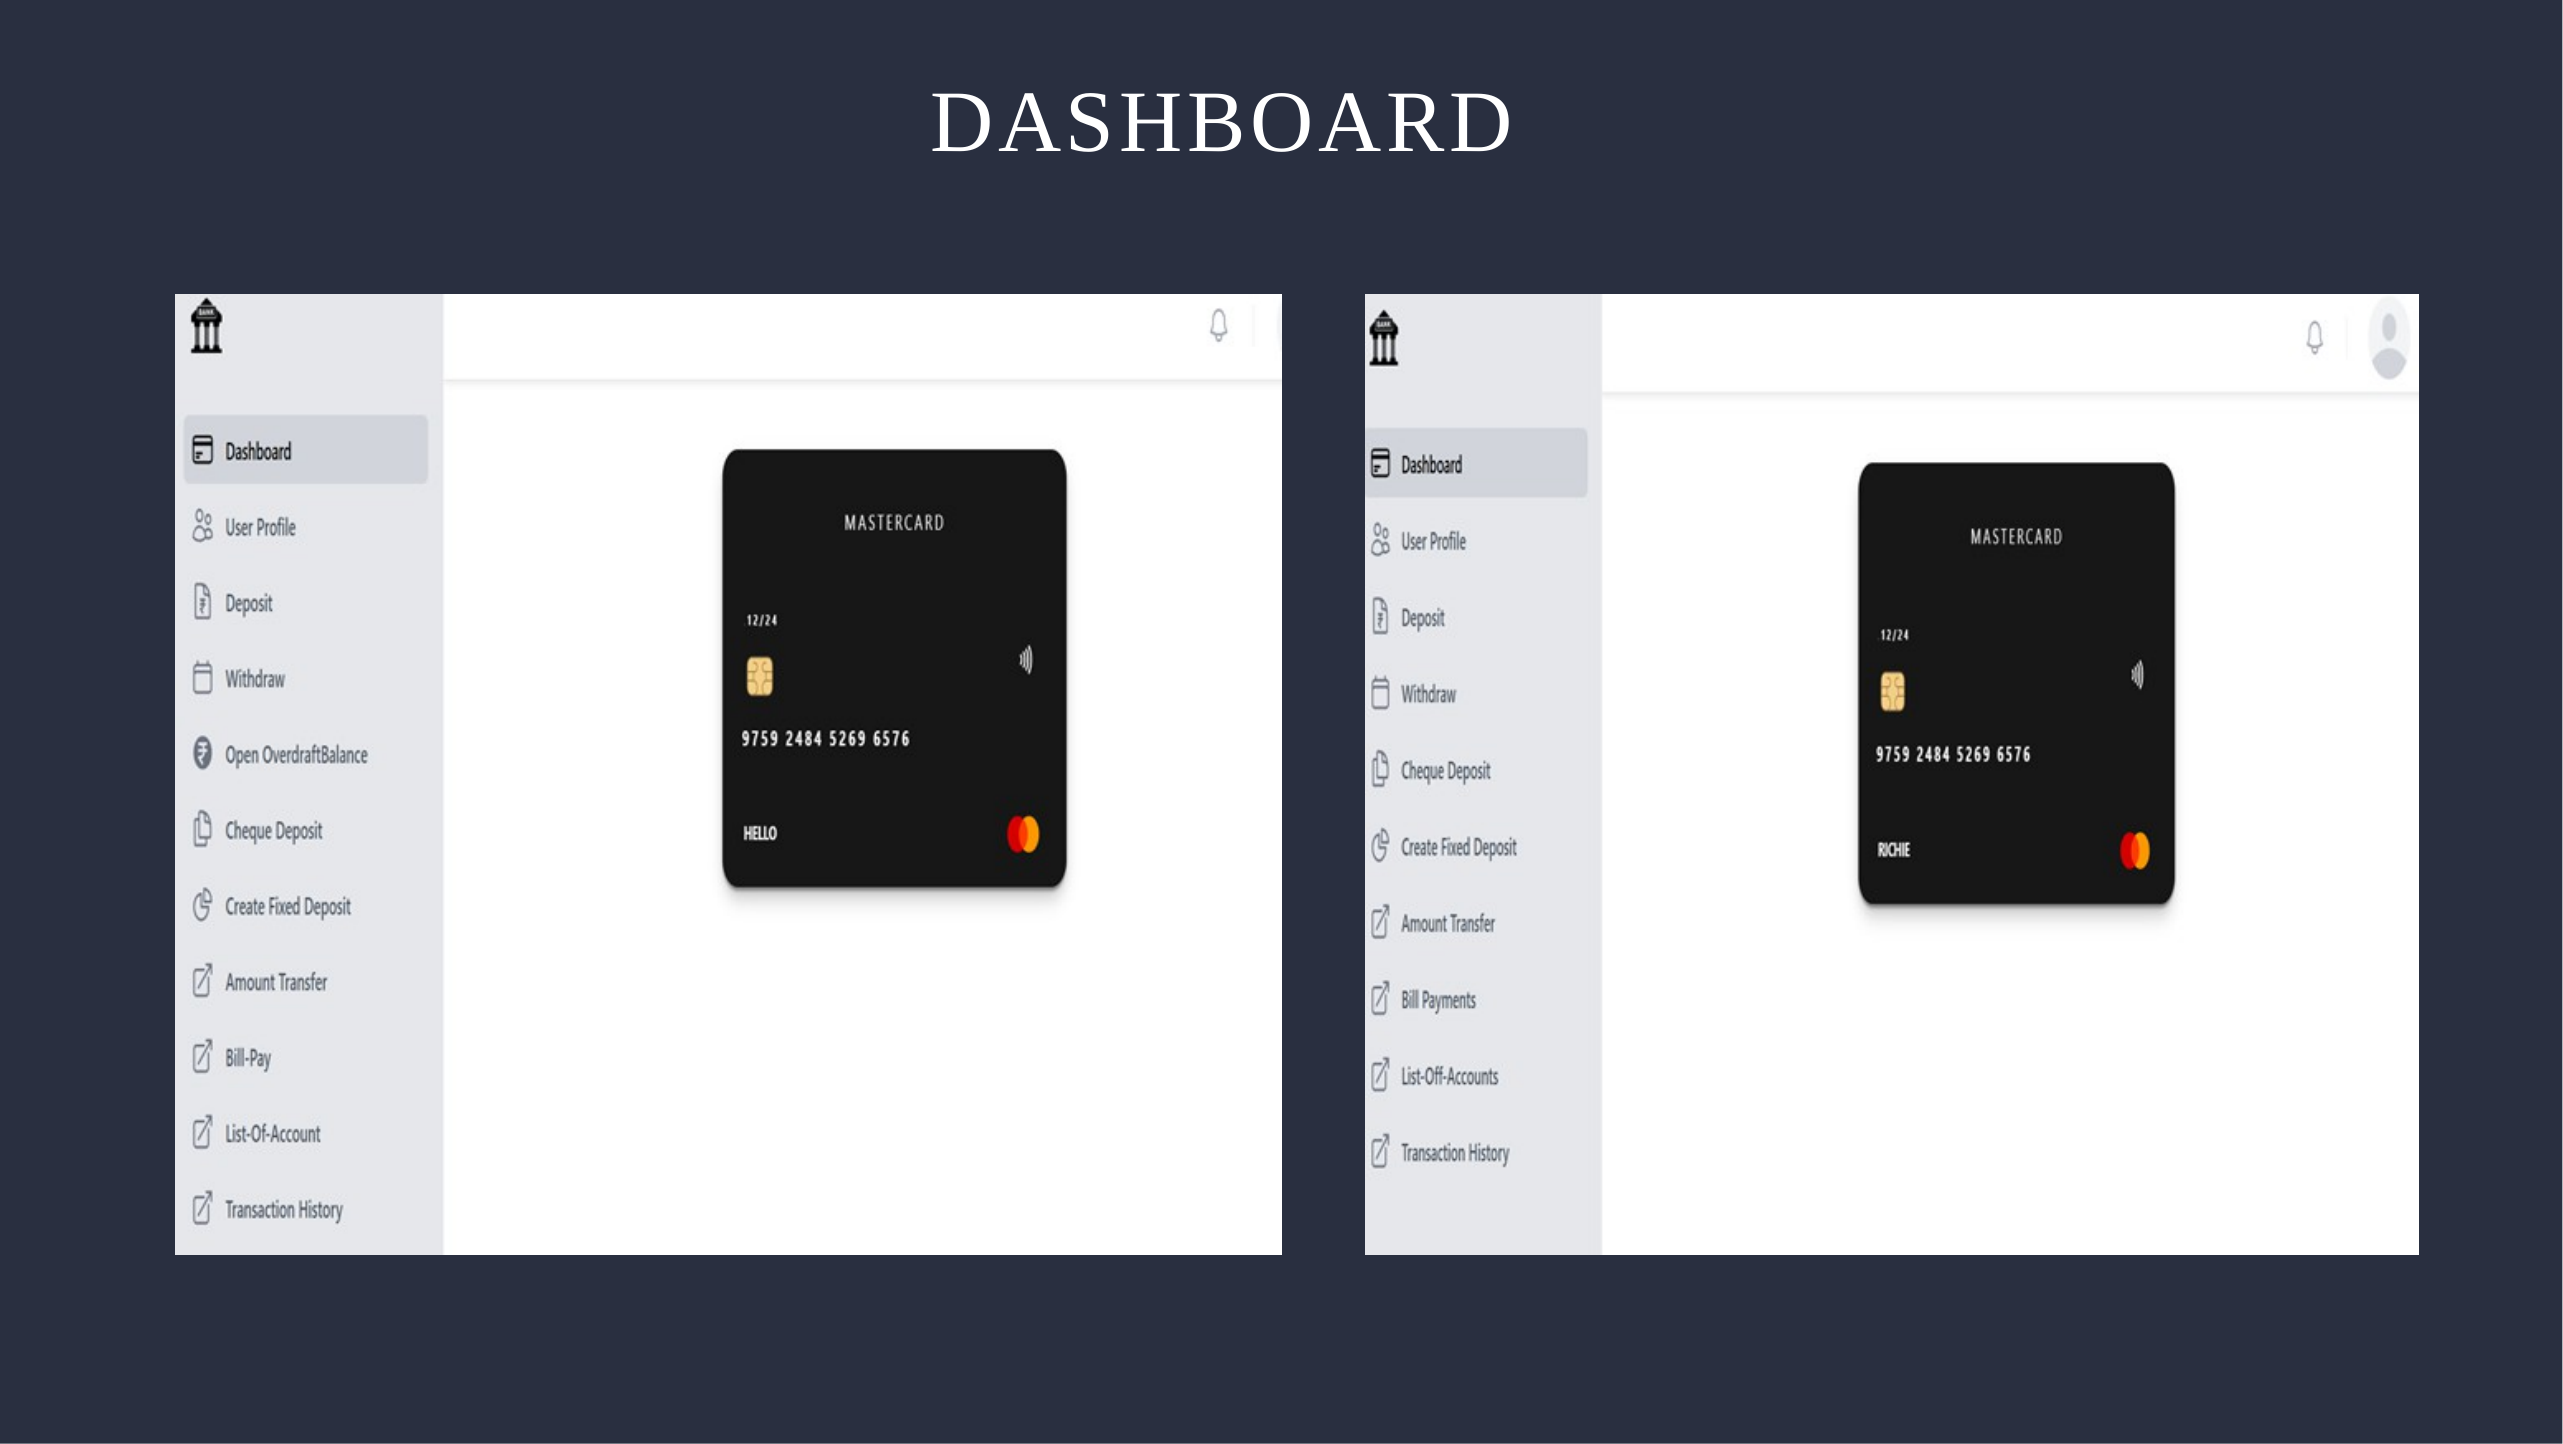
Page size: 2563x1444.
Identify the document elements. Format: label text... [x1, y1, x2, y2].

title DASHBOARD [475, 24, 2087, 306]
picture [175, 294, 1282, 1255]
picture [1365, 294, 2419, 1255]
